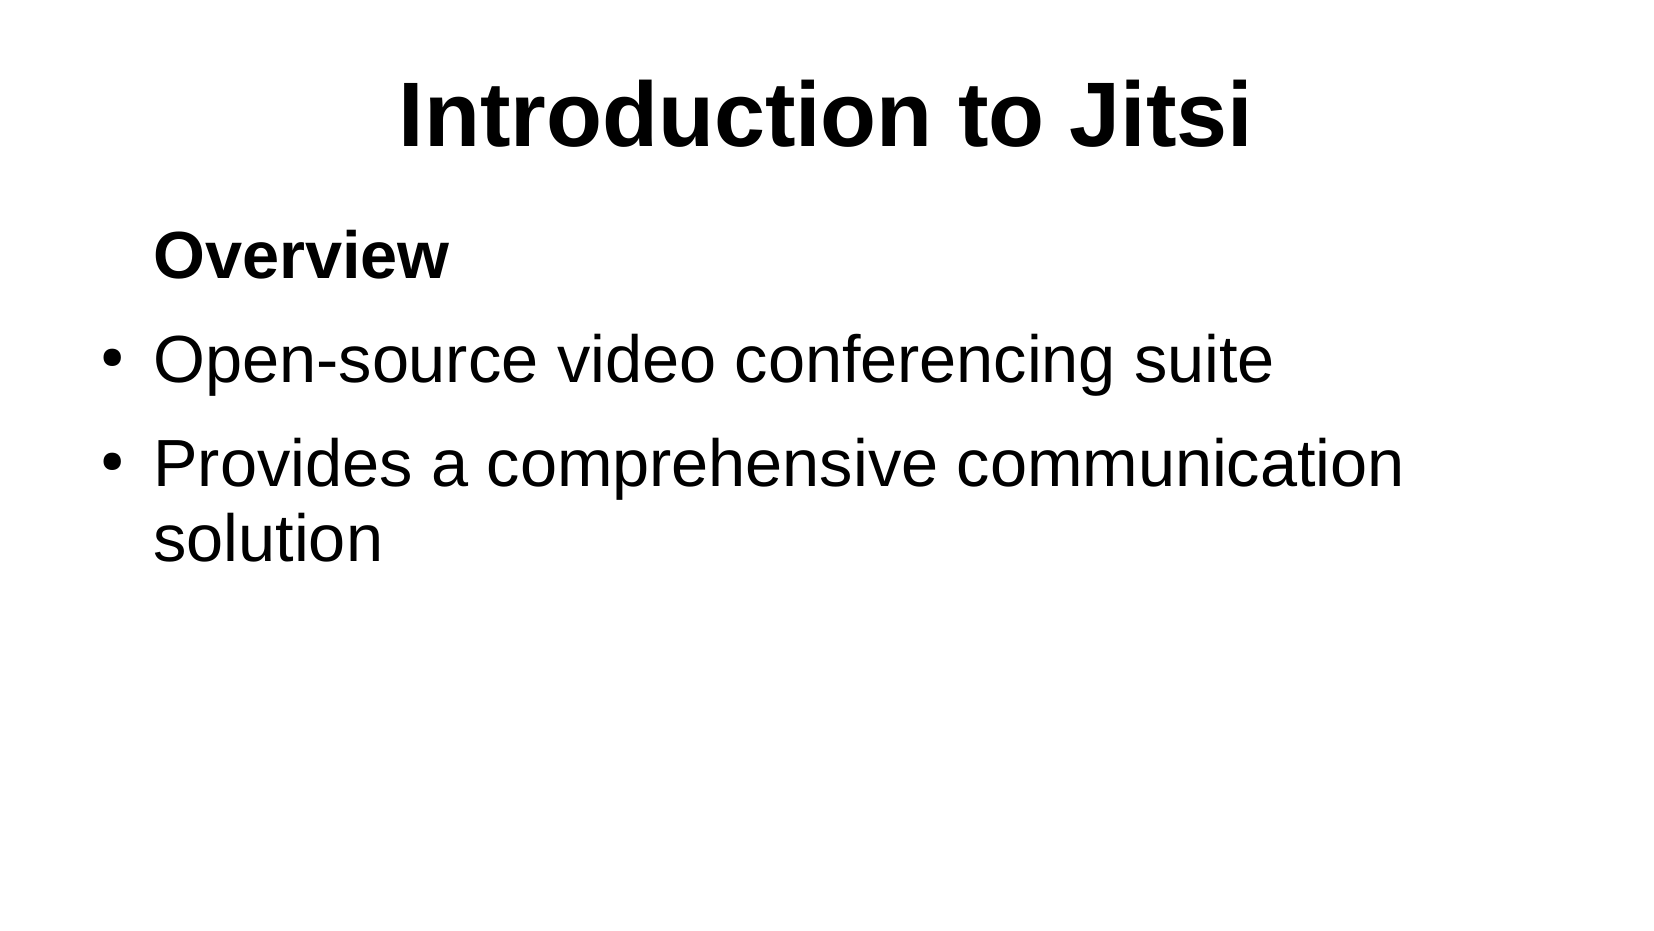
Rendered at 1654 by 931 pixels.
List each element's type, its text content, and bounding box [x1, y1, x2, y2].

list Overview Open-source video conferencing suite Provides a comprehensive communication solution [82, 217, 1571, 758]
title Introduction to Jitsi [82, 37, 1571, 193]
